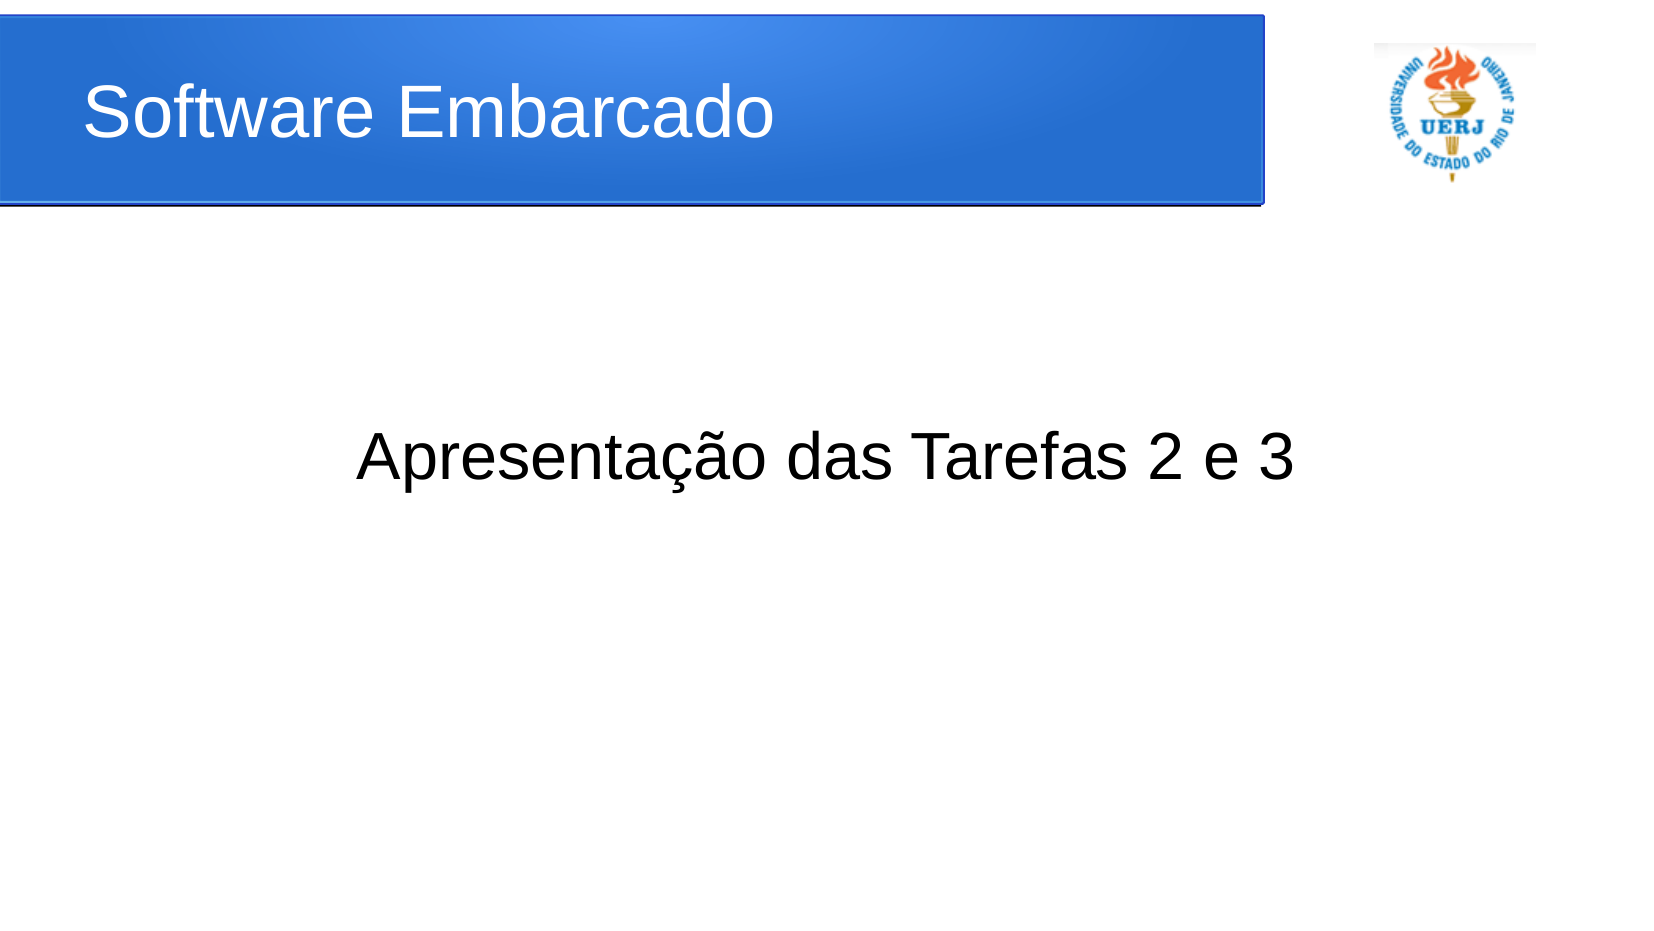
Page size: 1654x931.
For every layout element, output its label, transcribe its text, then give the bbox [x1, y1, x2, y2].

title Software Embarcado [82, 35, 1235, 189]
picture [1374, 43, 1536, 190]
subtitle Apresentação das Tarefas 2 e 3 [82, 224, 1571, 764]
